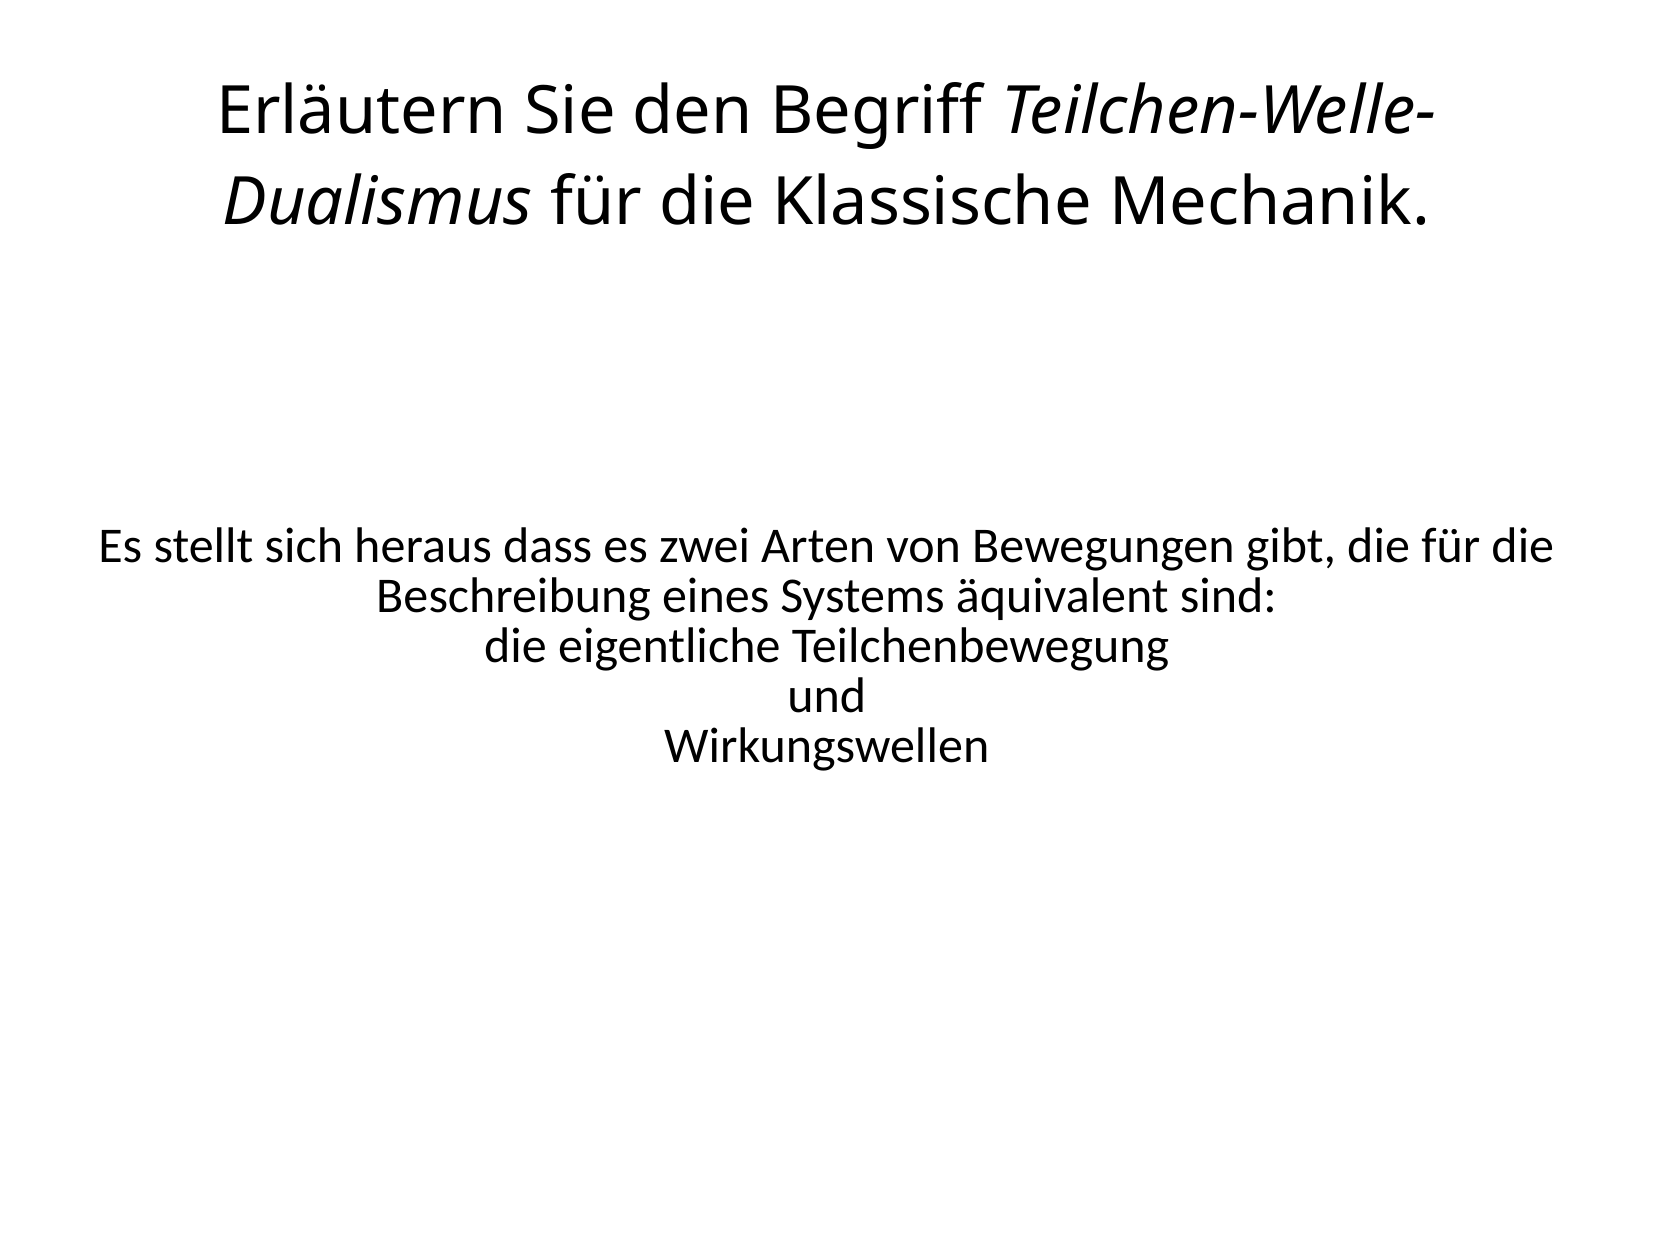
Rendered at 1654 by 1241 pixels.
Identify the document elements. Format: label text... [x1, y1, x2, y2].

subtitle Es stellt sich heraus dass es zwei Arten von Bewegungen gibt, die für die Beschreibung eines Systems äquivalent sind: die eigentliche Teilchenbewegung und Wirkungswellen [82, 290, 1571, 1010]
title Erläutern Sie den Begriff Teilchen-Welle-Dualismus für die Klassische Mechanik. [82, 49, 1571, 257]
